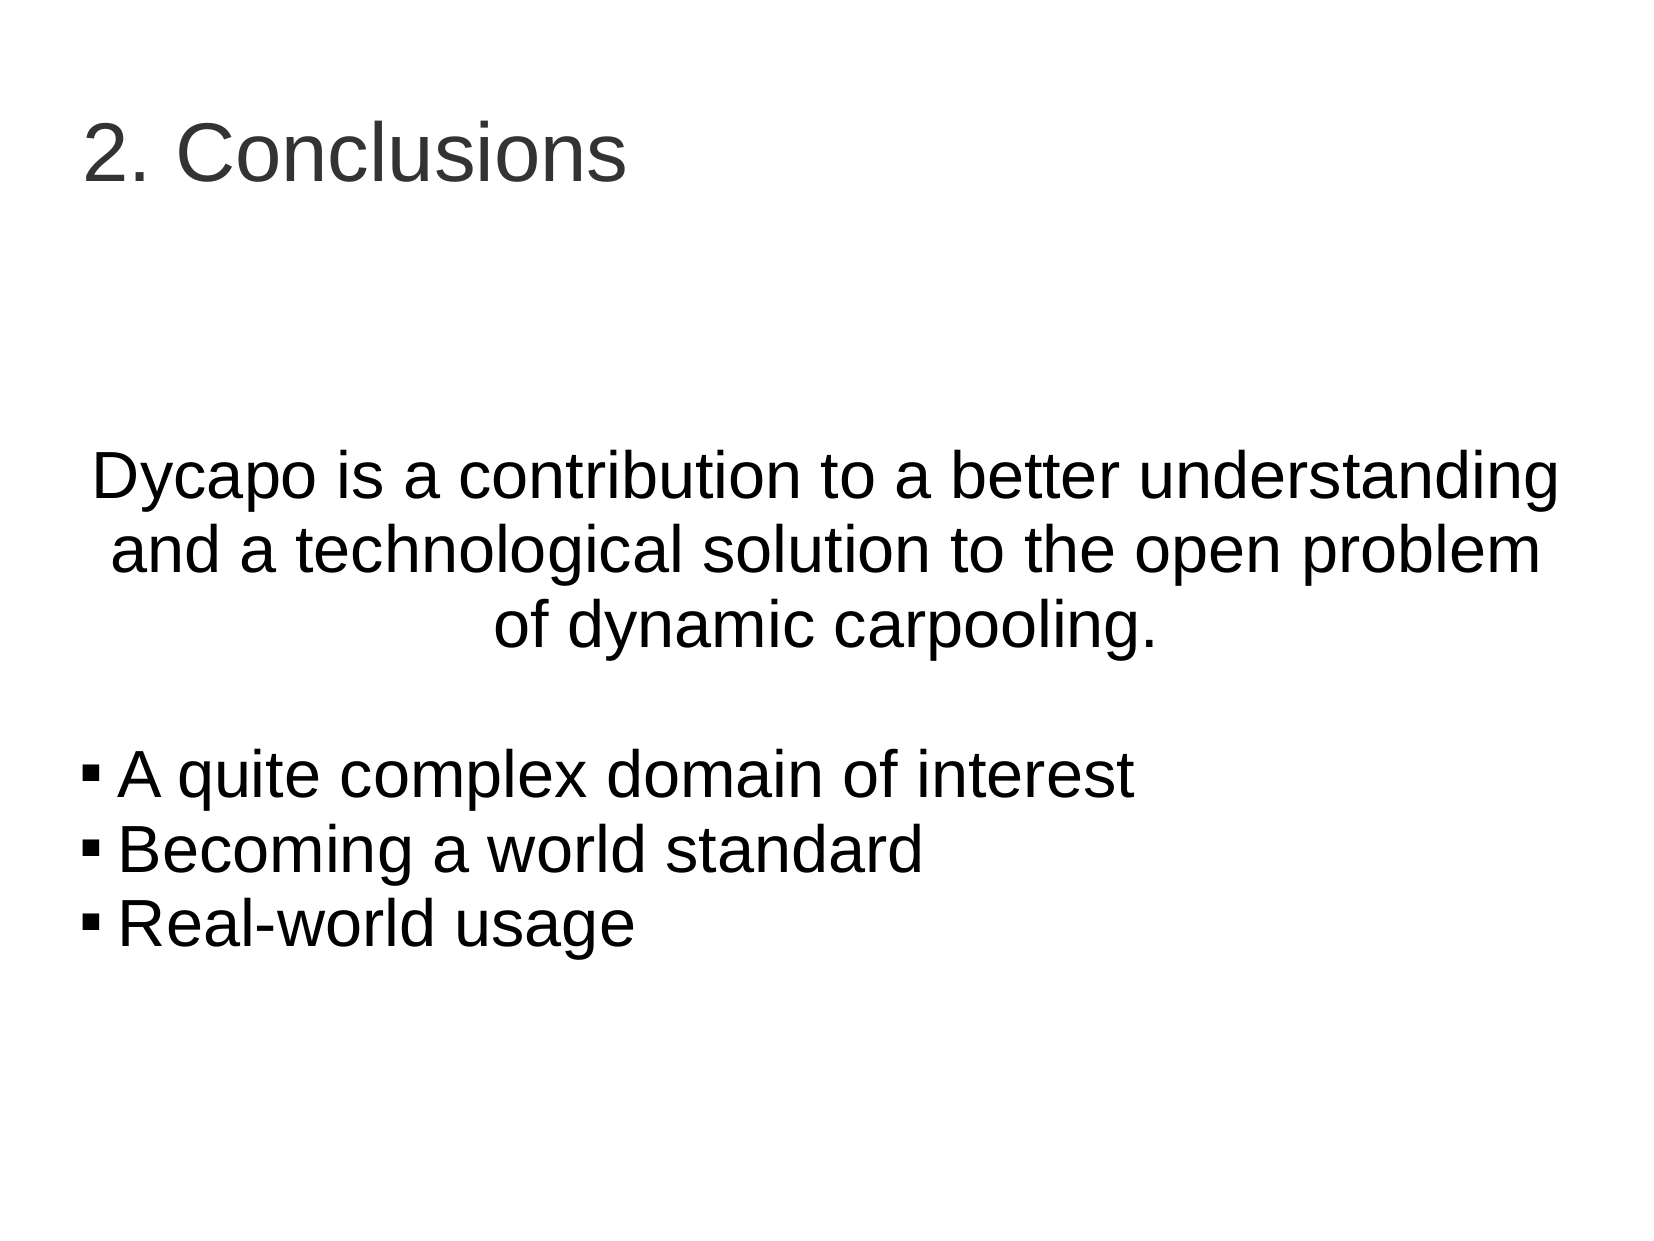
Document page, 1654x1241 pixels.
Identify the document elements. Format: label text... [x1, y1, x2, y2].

title 2. Conclusions [82, 56, 1571, 250]
subtitle Dycapo is a contribution to a better understanding and a technological solution to the open problem of dynamic carpooling. A quite complex domain of interest Becoming a world standard Real-world usage [82, 297, 1571, 1102]
